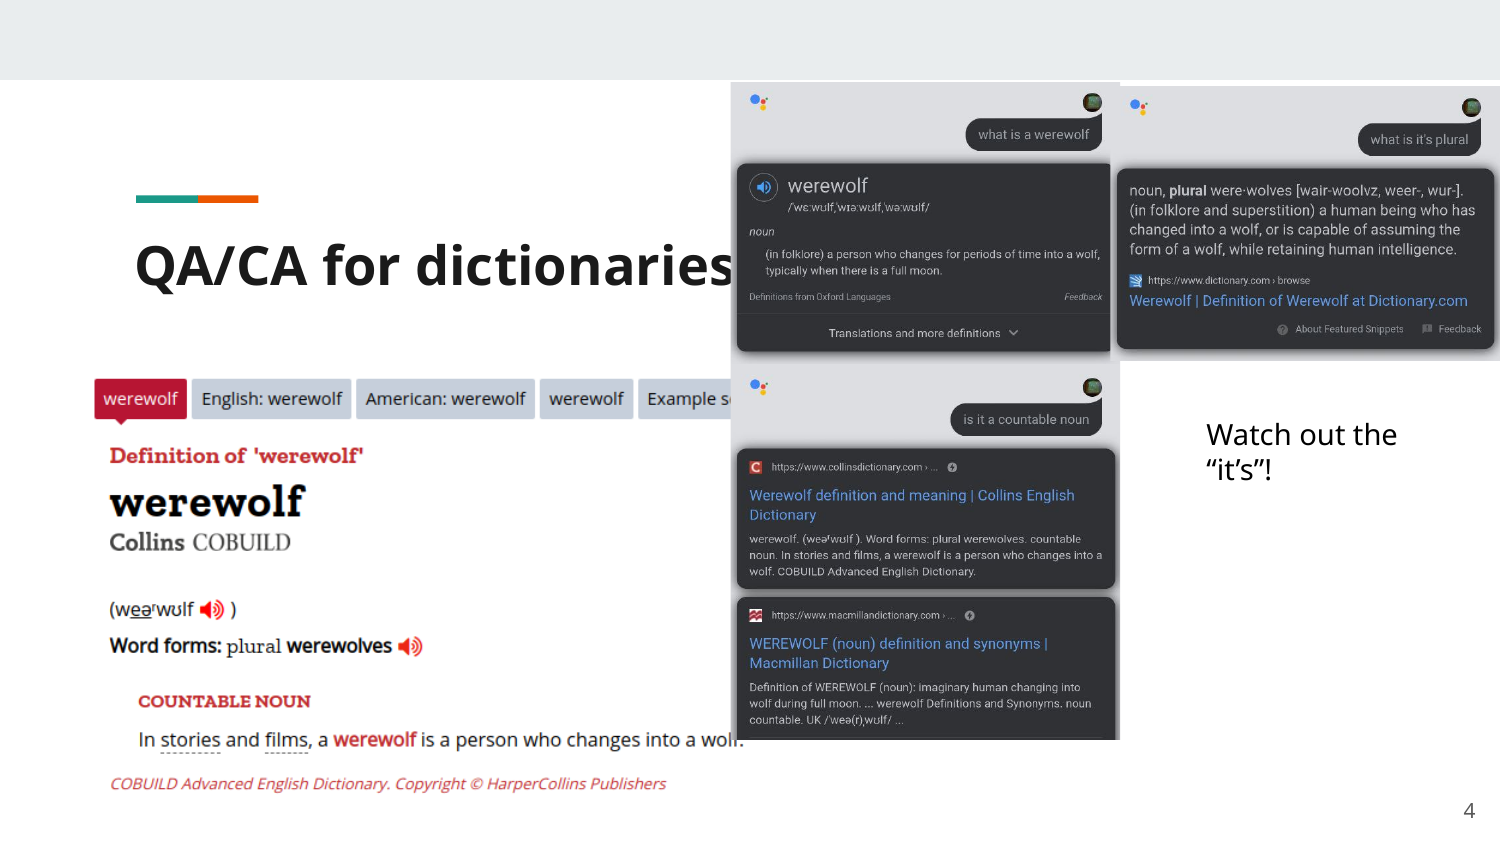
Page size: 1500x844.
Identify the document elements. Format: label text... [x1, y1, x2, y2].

text_box Watch out the “it’s”! [1191, 401, 1446, 490]
title QA/CA for dictionaries [119, 216, 730, 305]
slide_number <number> [1400, 779, 1491, 844]
picture [39, 82, 1500, 811]
